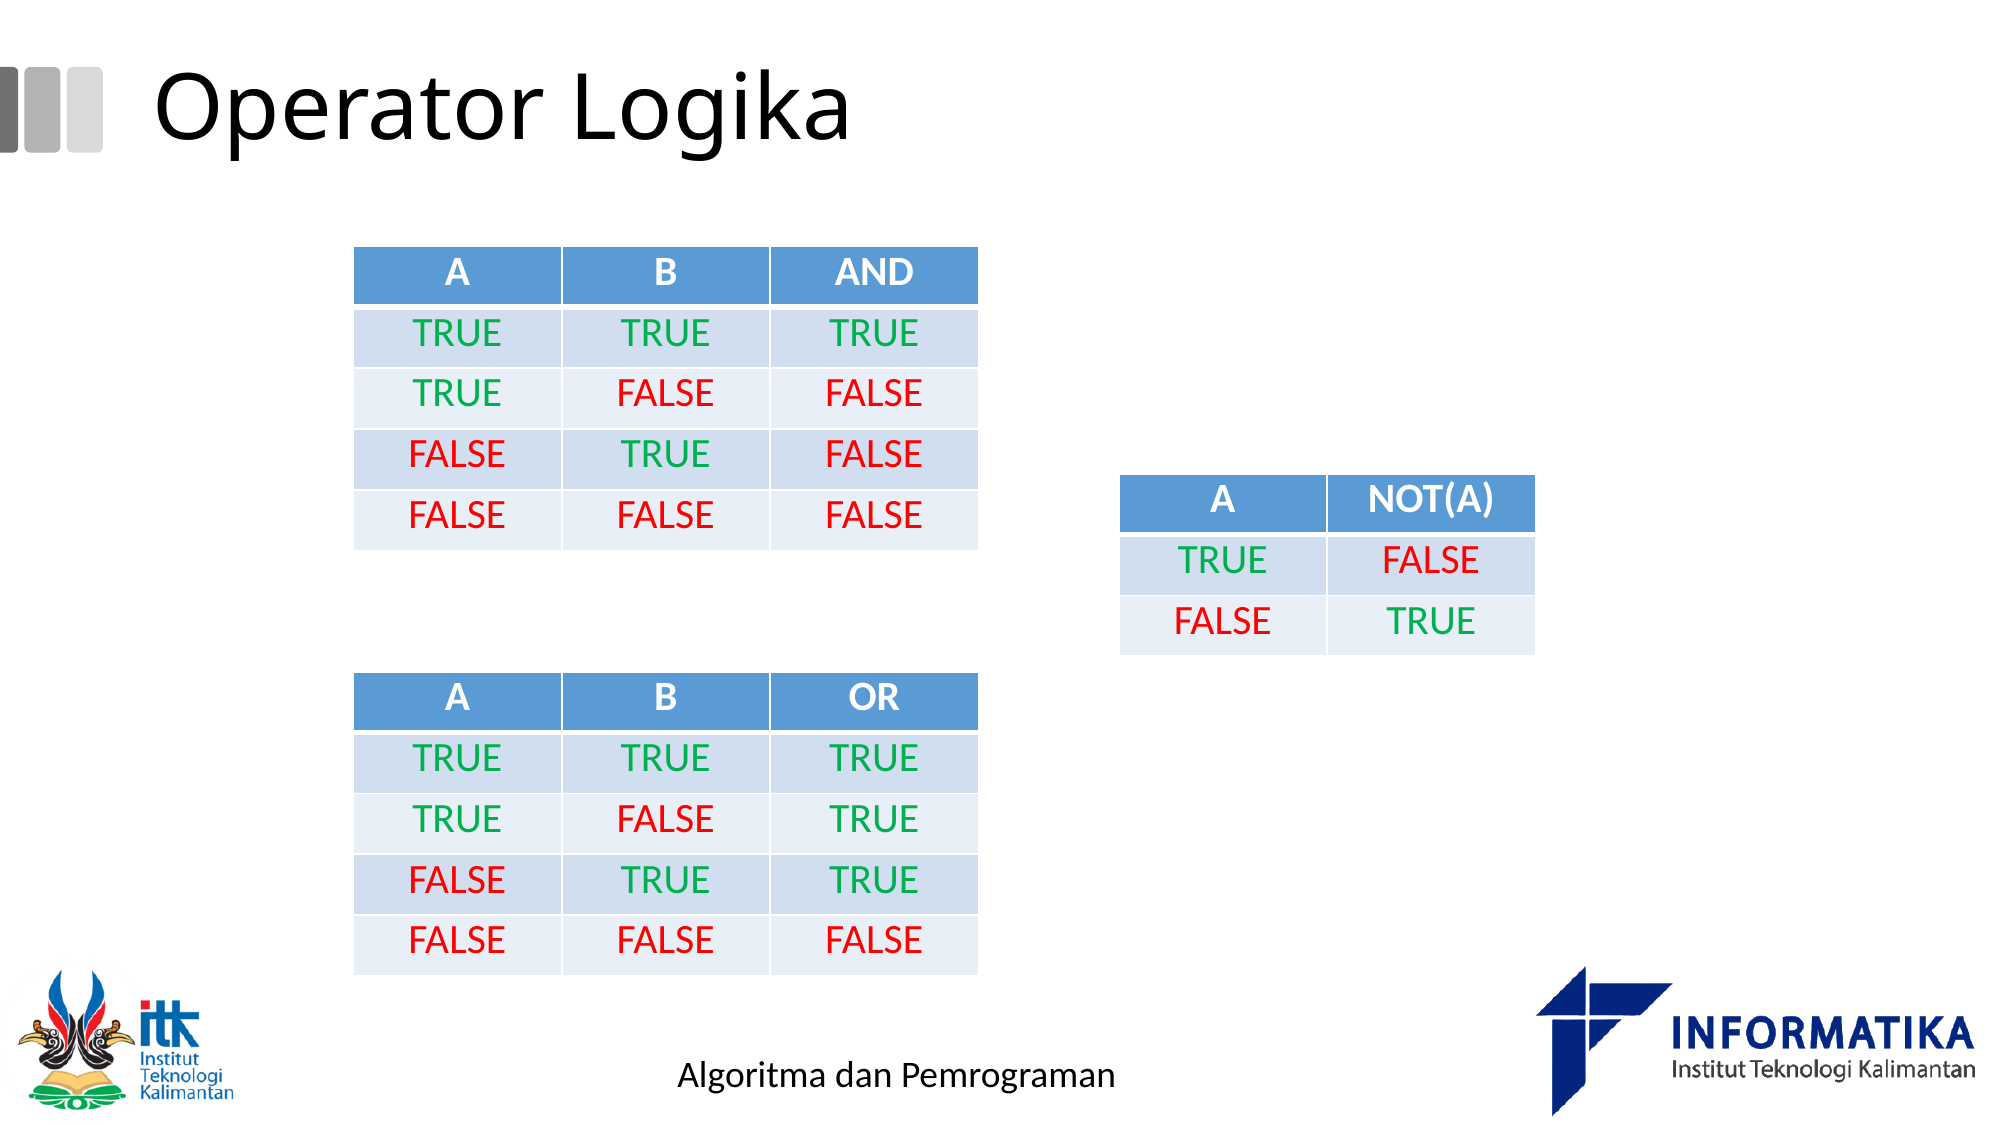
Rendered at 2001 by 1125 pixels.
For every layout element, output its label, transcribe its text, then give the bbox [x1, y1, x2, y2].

table_header B [563, 247, 769, 304]
table_cell FALSE [563, 916, 769, 975]
table_cell FALSE [354, 491, 561, 550]
table_cell FALSE [771, 369, 978, 428]
table_cell FALSE [354, 916, 561, 975]
table_cell FALSE [771, 430, 978, 489]
table_cell FALSE [354, 855, 561, 914]
table_cell FALSE [563, 369, 769, 428]
table_cell FALSE [563, 794, 769, 853]
table_cell TRUE [563, 735, 769, 793]
table_cell TRUE [354, 735, 561, 793]
table_cell TRUE [563, 310, 769, 367]
table_cell FALSE [771, 916, 978, 975]
table_cell TRUE [771, 735, 978, 793]
table_cell TRUE [354, 369, 561, 428]
table_cell FALSE [771, 491, 978, 550]
table_cell TRUE [354, 794, 561, 853]
picture [1534, 965, 1976, 1118]
table_cell TRUE [563, 855, 769, 914]
table_cell FALSE [1120, 596, 1326, 655]
table_cell FALSE [1328, 537, 1535, 595]
table_header OR [771, 673, 978, 730]
table_cell FALSE [563, 491, 769, 550]
table_cell TRUE [771, 855, 978, 914]
table_cell TRUE [354, 310, 561, 367]
table_cell FALSE [354, 430, 561, 489]
table_header NOT(A) [1328, 475, 1535, 532]
table_cell TRUE [1120, 537, 1326, 595]
table_header A [354, 247, 561, 304]
table_header AND [771, 247, 978, 304]
text_box Algoritma dan Pemrograman [662, 1042, 1338, 1103]
table_header B [563, 673, 769, 730]
table_cell TRUE [771, 310, 978, 367]
picture [0, 935, 252, 1125]
table_header A [1120, 475, 1326, 532]
text_box Operator Logika [137, 1, 1863, 219]
table_cell TRUE [1328, 596, 1535, 655]
table_header A [354, 673, 561, 730]
table_cell TRUE [563, 430, 769, 489]
table_cell TRUE [771, 794, 978, 853]
